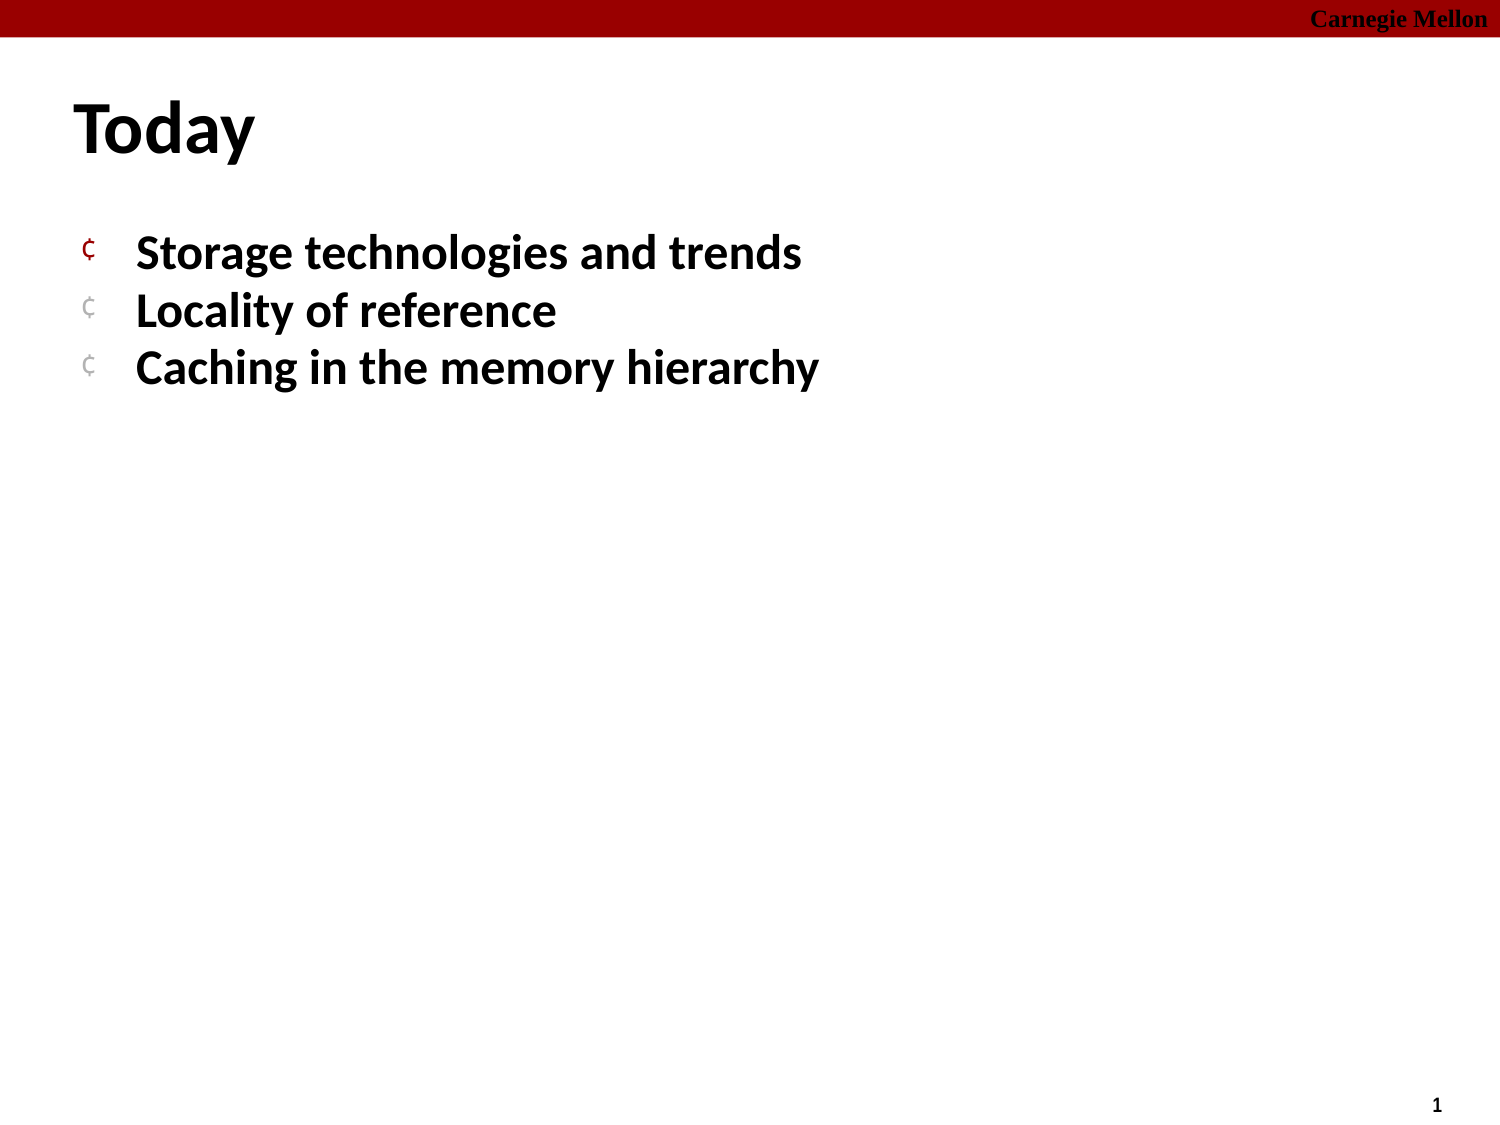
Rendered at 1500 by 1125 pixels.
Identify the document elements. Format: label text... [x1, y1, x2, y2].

list Storage technologies and trends Locality of reference Caching in the memory hierarchy [65, 223, 1361, 1040]
title Today [58, 71, 1304, 197]
